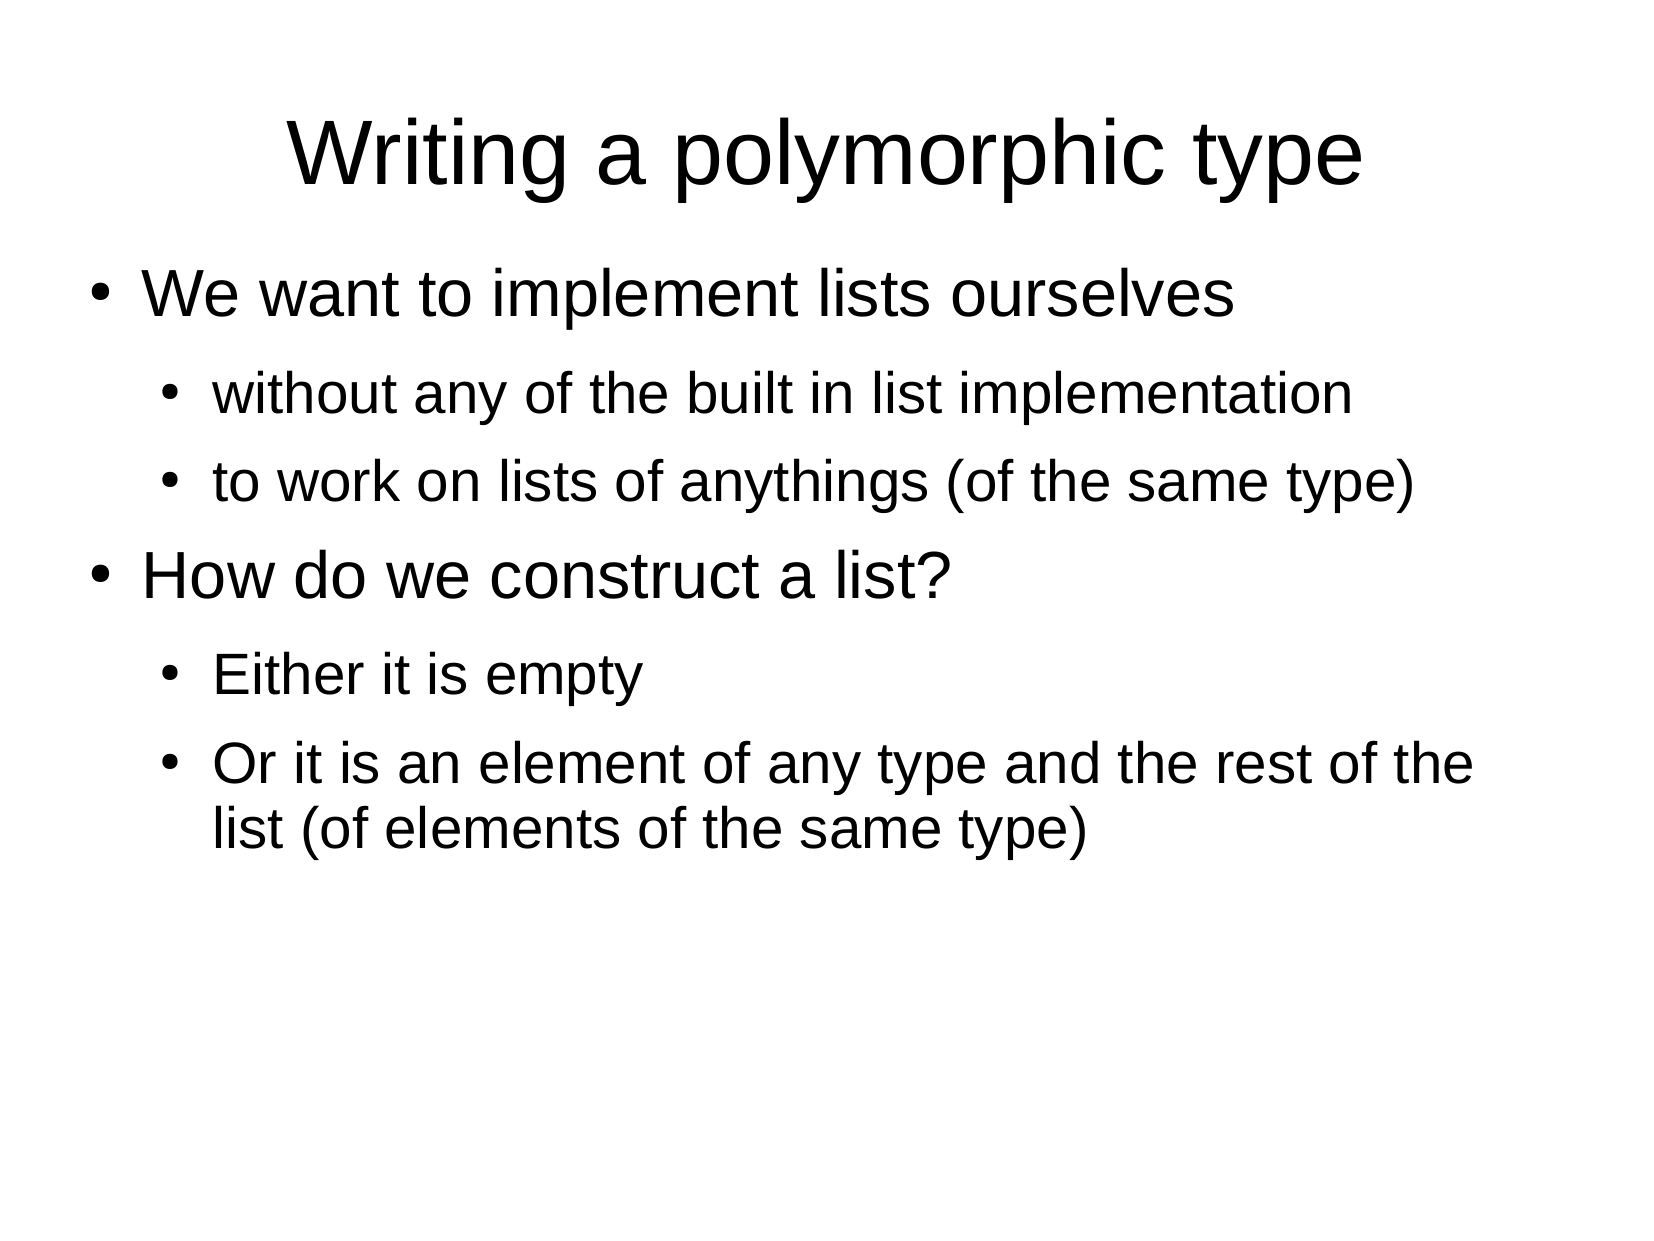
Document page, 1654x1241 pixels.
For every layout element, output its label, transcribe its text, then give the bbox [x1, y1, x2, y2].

title Writing a polymorphic type [82, 56, 1571, 250]
list We want to implement lists ourselves without any of the built in list implementation to work on lists of anythings (of the same type) How do we construct a list? Either it is empty Or it is an element of any type and the rest of the list (of elements of the same type) [70, 256, 1560, 1060]
